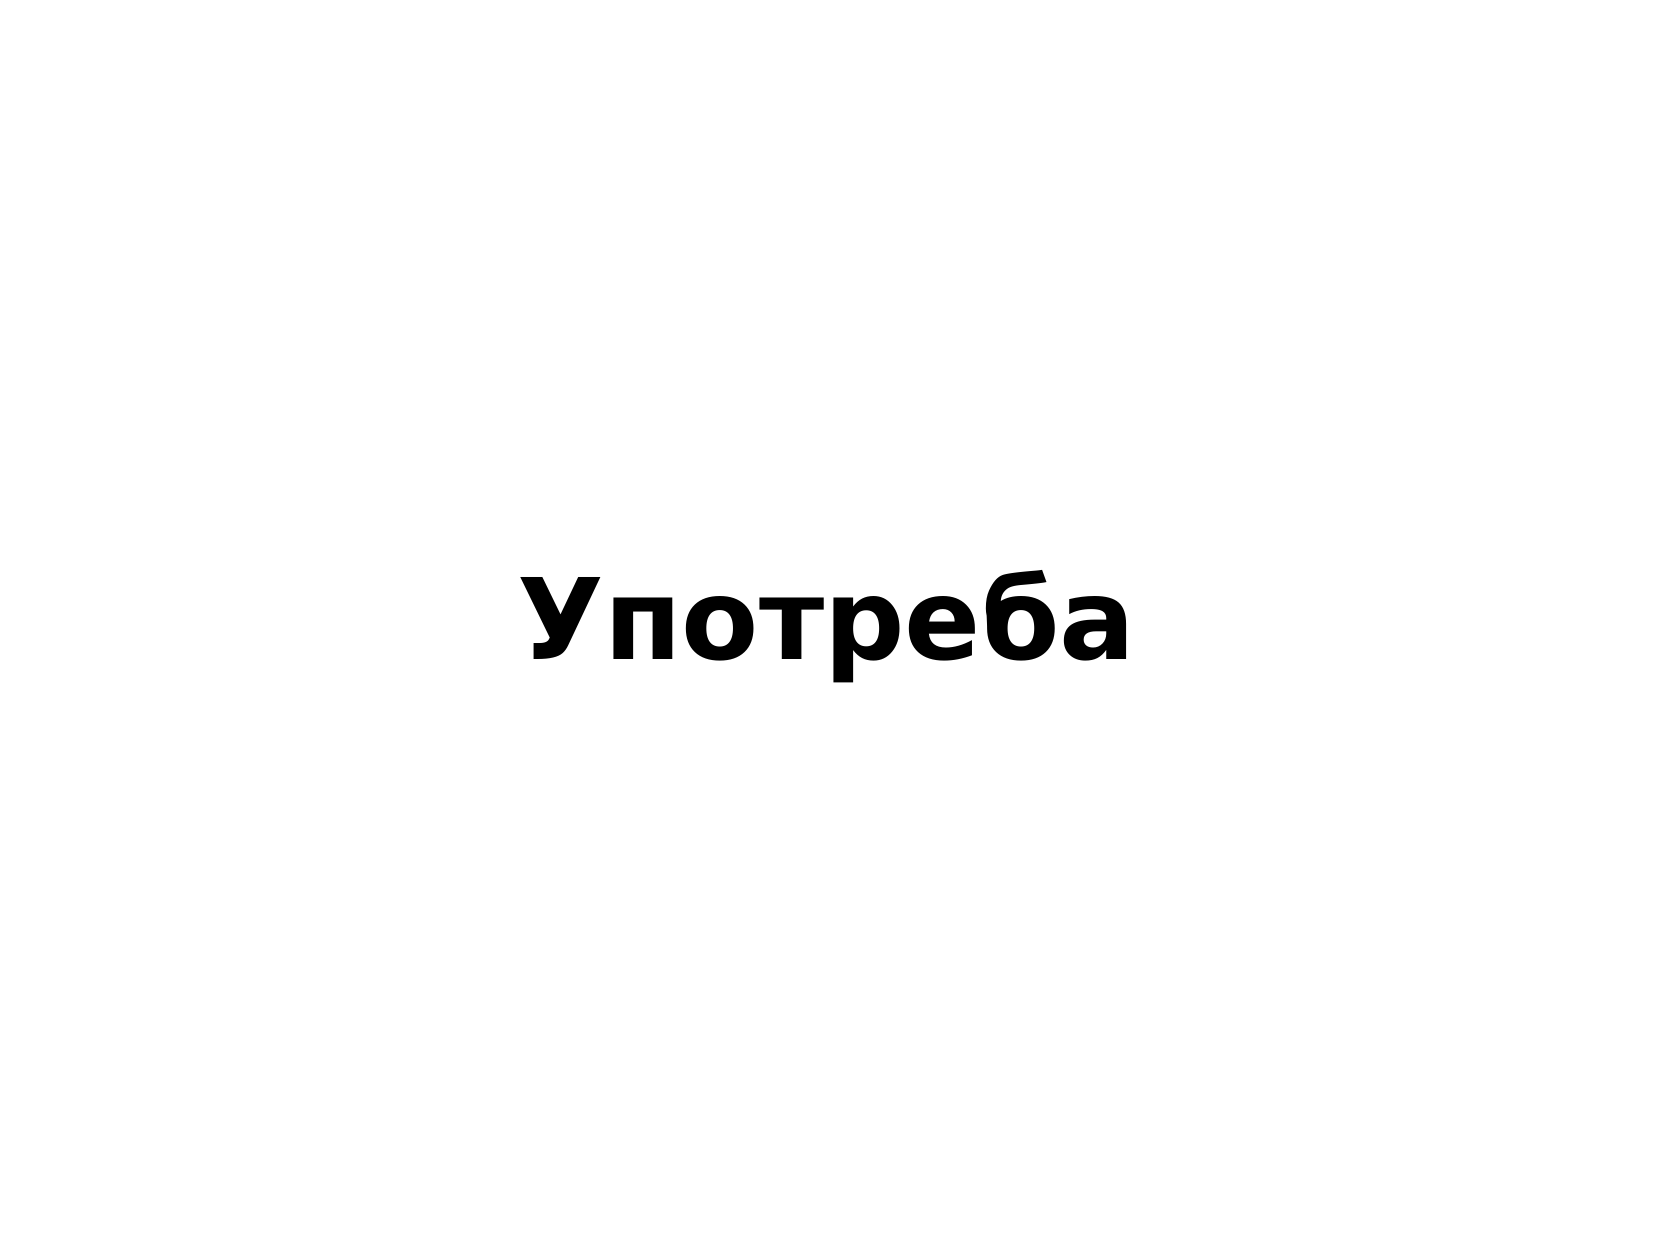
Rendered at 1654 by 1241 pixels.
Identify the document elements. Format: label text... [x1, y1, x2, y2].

subtitle Употреба [0, 0, 1654, 1241]
